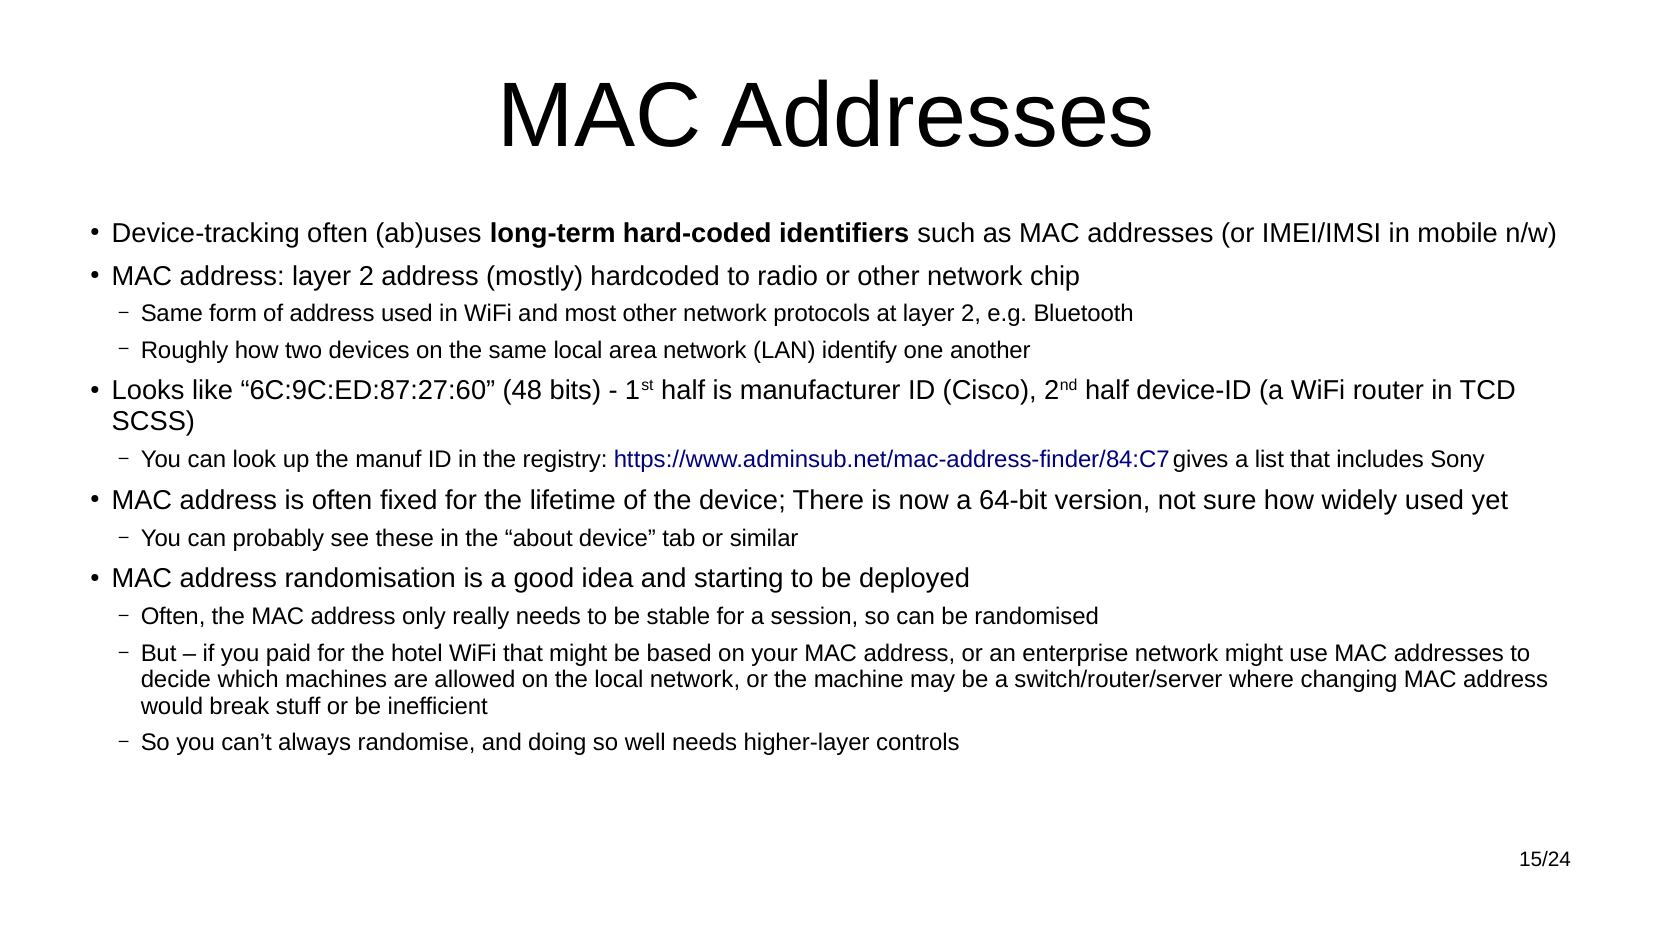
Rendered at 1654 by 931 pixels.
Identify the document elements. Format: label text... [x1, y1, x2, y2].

title MAC Addresses [82, 37, 1571, 193]
list Device-tracking often (ab)uses long-term hard-coded identifiers such as MAC addresses (or IMEI/IMSI in mobile n/w) MAC address: layer 2 address (mostly) hardcoded to radio or other network chip Same form of address used in WiFi and most other network protocols at layer 2, e.g. Bluetooth Roughly how two devices on the same local area network (LAN) identify one another Looks like “6C:9C:ED:87:27:60” (48 bits) - 1st half is manufacturer ID (Cisco), 2nd half device-ID (a WiFi router in TCD SCSS) You can look up the manuf ID in the registry: https://www.adminsub.net/mac-address-finder/84:C7 gives a list that includes Sony MAC address is often fixed for the lifetime of the device; There is now a 64-bit version, not sure how widely used yet You can probably see these in the “about device” tab or similar MAC address randomisation is a good idea and starting to be deployed Often, the MAC address only really needs to be stable for a session, so can be randomised But – if you paid for the hotel WiFi that might be based on your MAC address, or an enterprise network might use MAC addresses to decide which machines are allowed on the local network, or the machine may be a switch/router/server where changing MAC address would break stuff or be inefficient So you can’t always randomise, and doing so well needs higher-layer controls [82, 217, 1571, 758]
